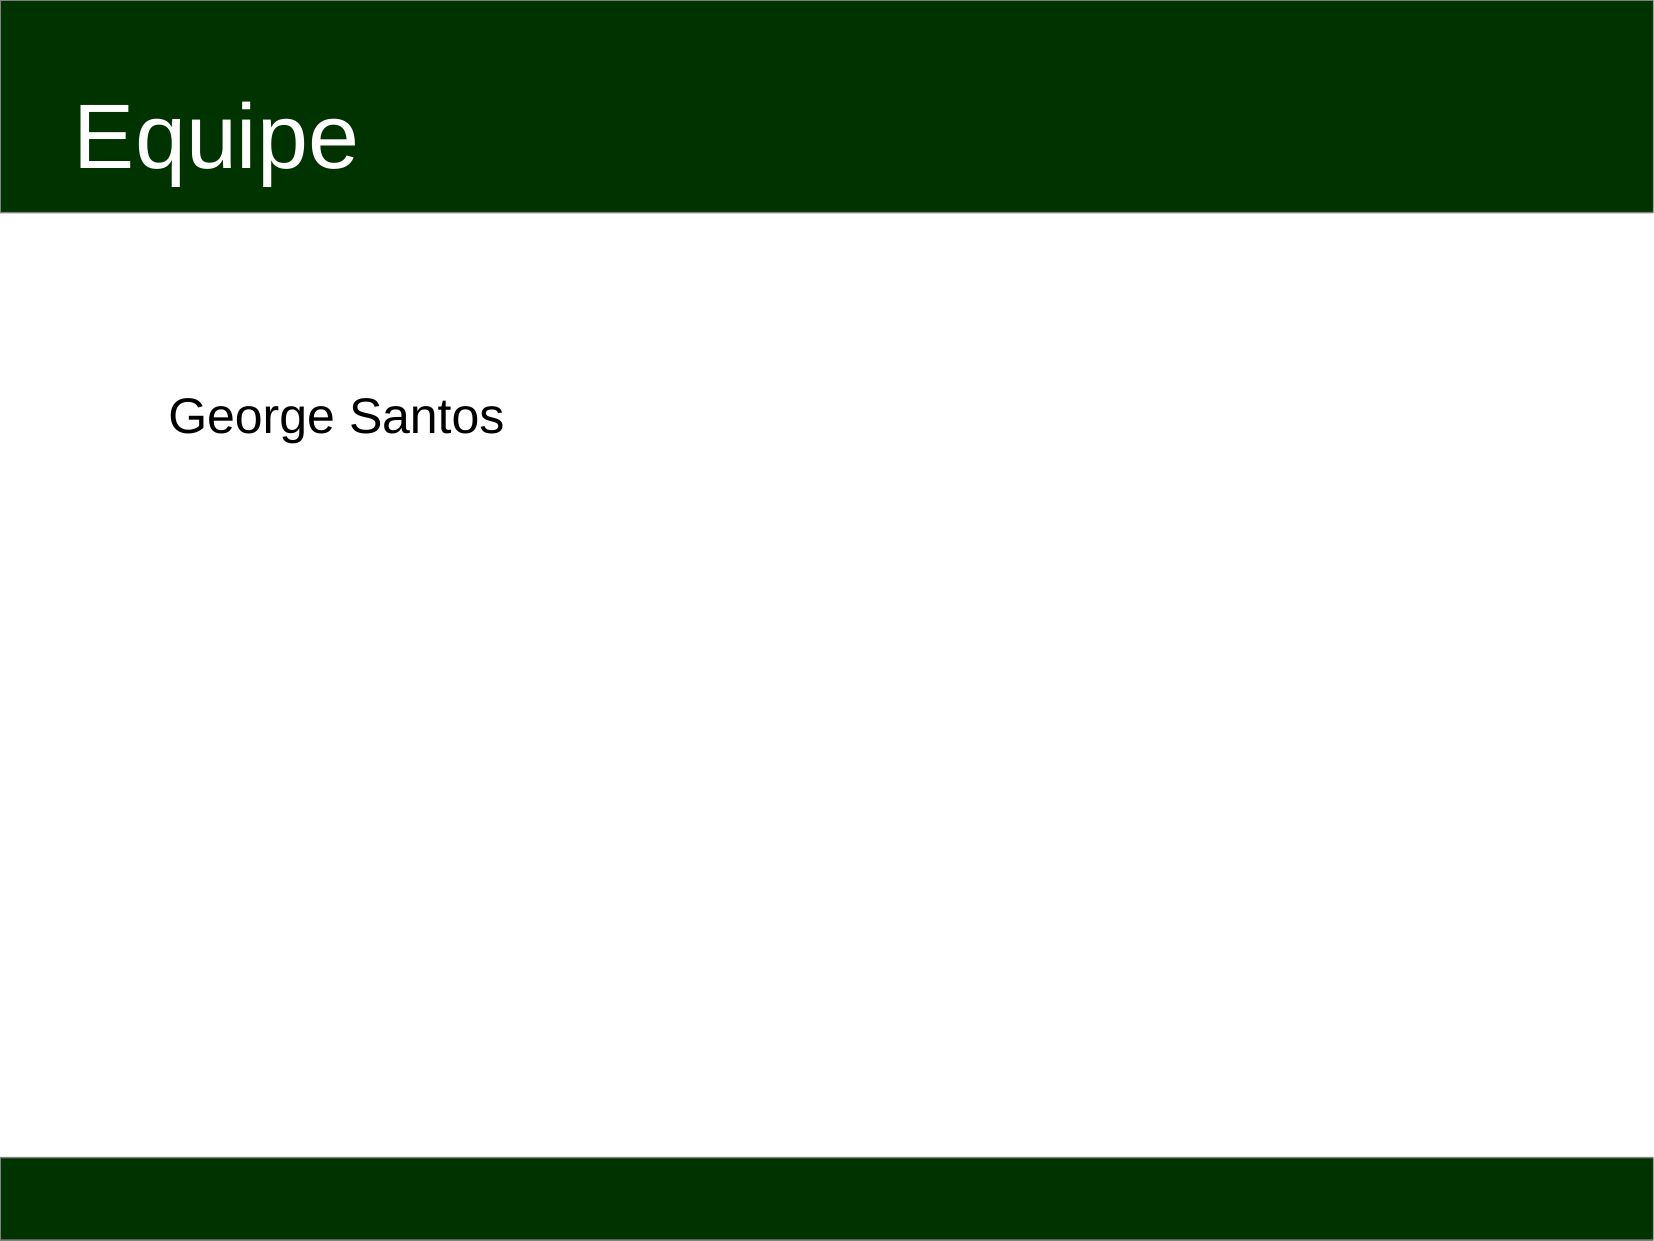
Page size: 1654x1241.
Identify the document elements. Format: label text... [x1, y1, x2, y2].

text_box [0, 0, 1654, 213]
text_box [0, 1157, 1654, 1241]
text_box George Santos [153, 377, 520, 449]
text_box Equipe [59, 73, 497, 294]
